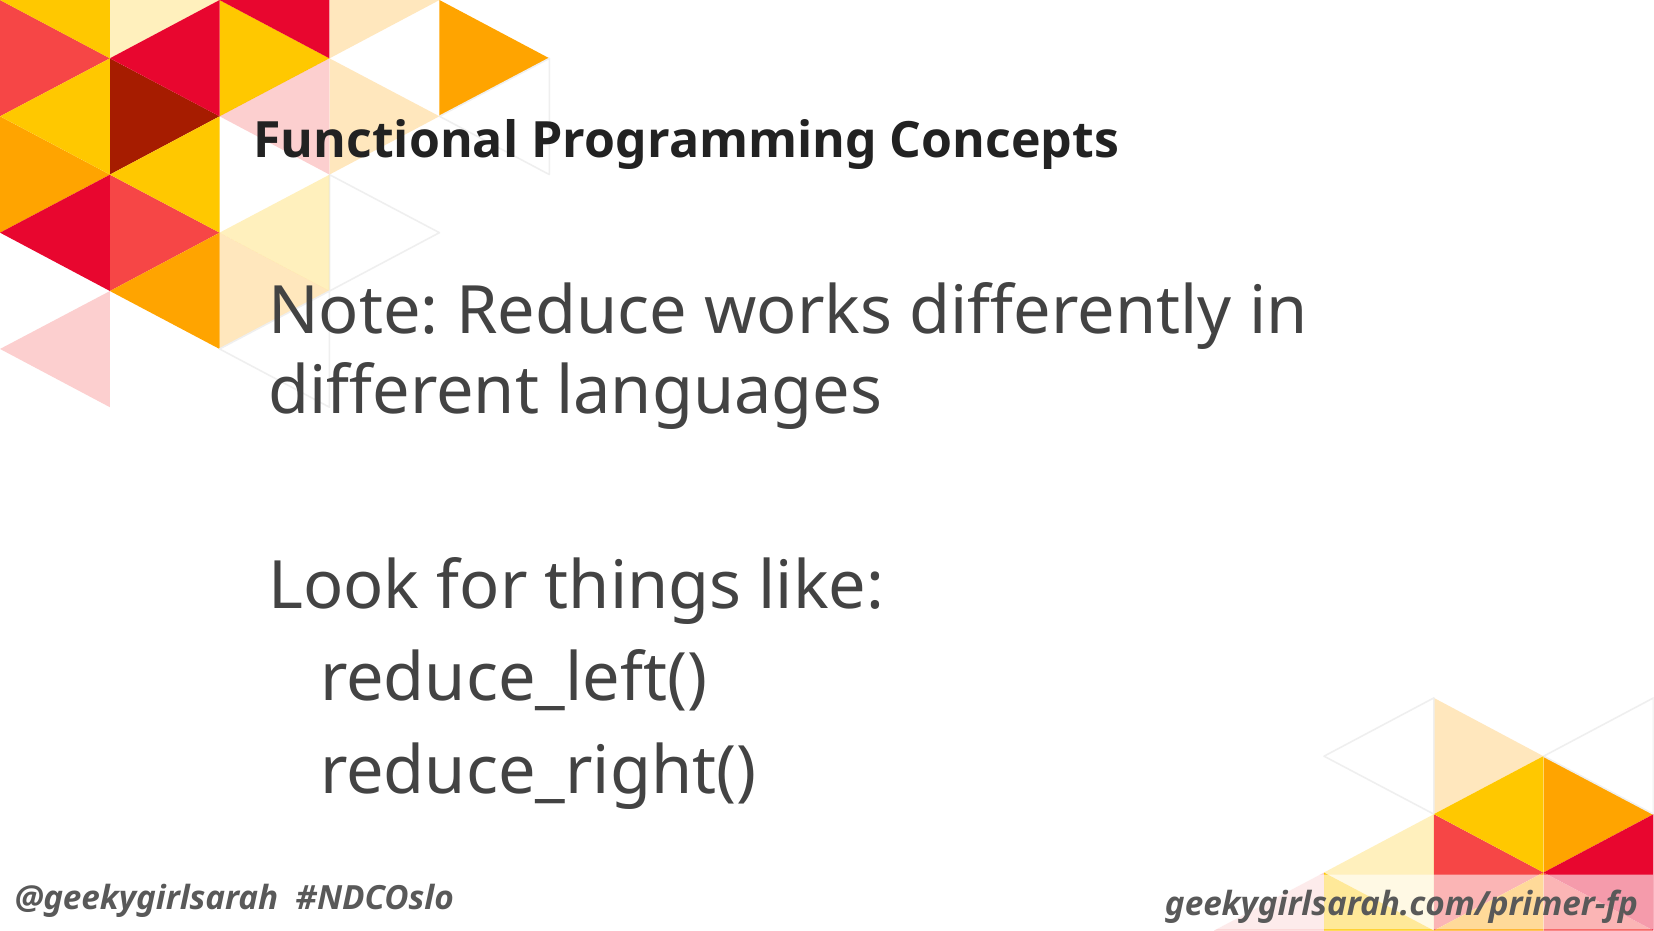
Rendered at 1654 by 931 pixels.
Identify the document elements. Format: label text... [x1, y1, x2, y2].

title Functional Programming Concepts [238, 61, 1406, 183]
list Note: Reduce works differently in different languages Look for things like: reduce_left() reduce_right() [238, 251, 1591, 777]
